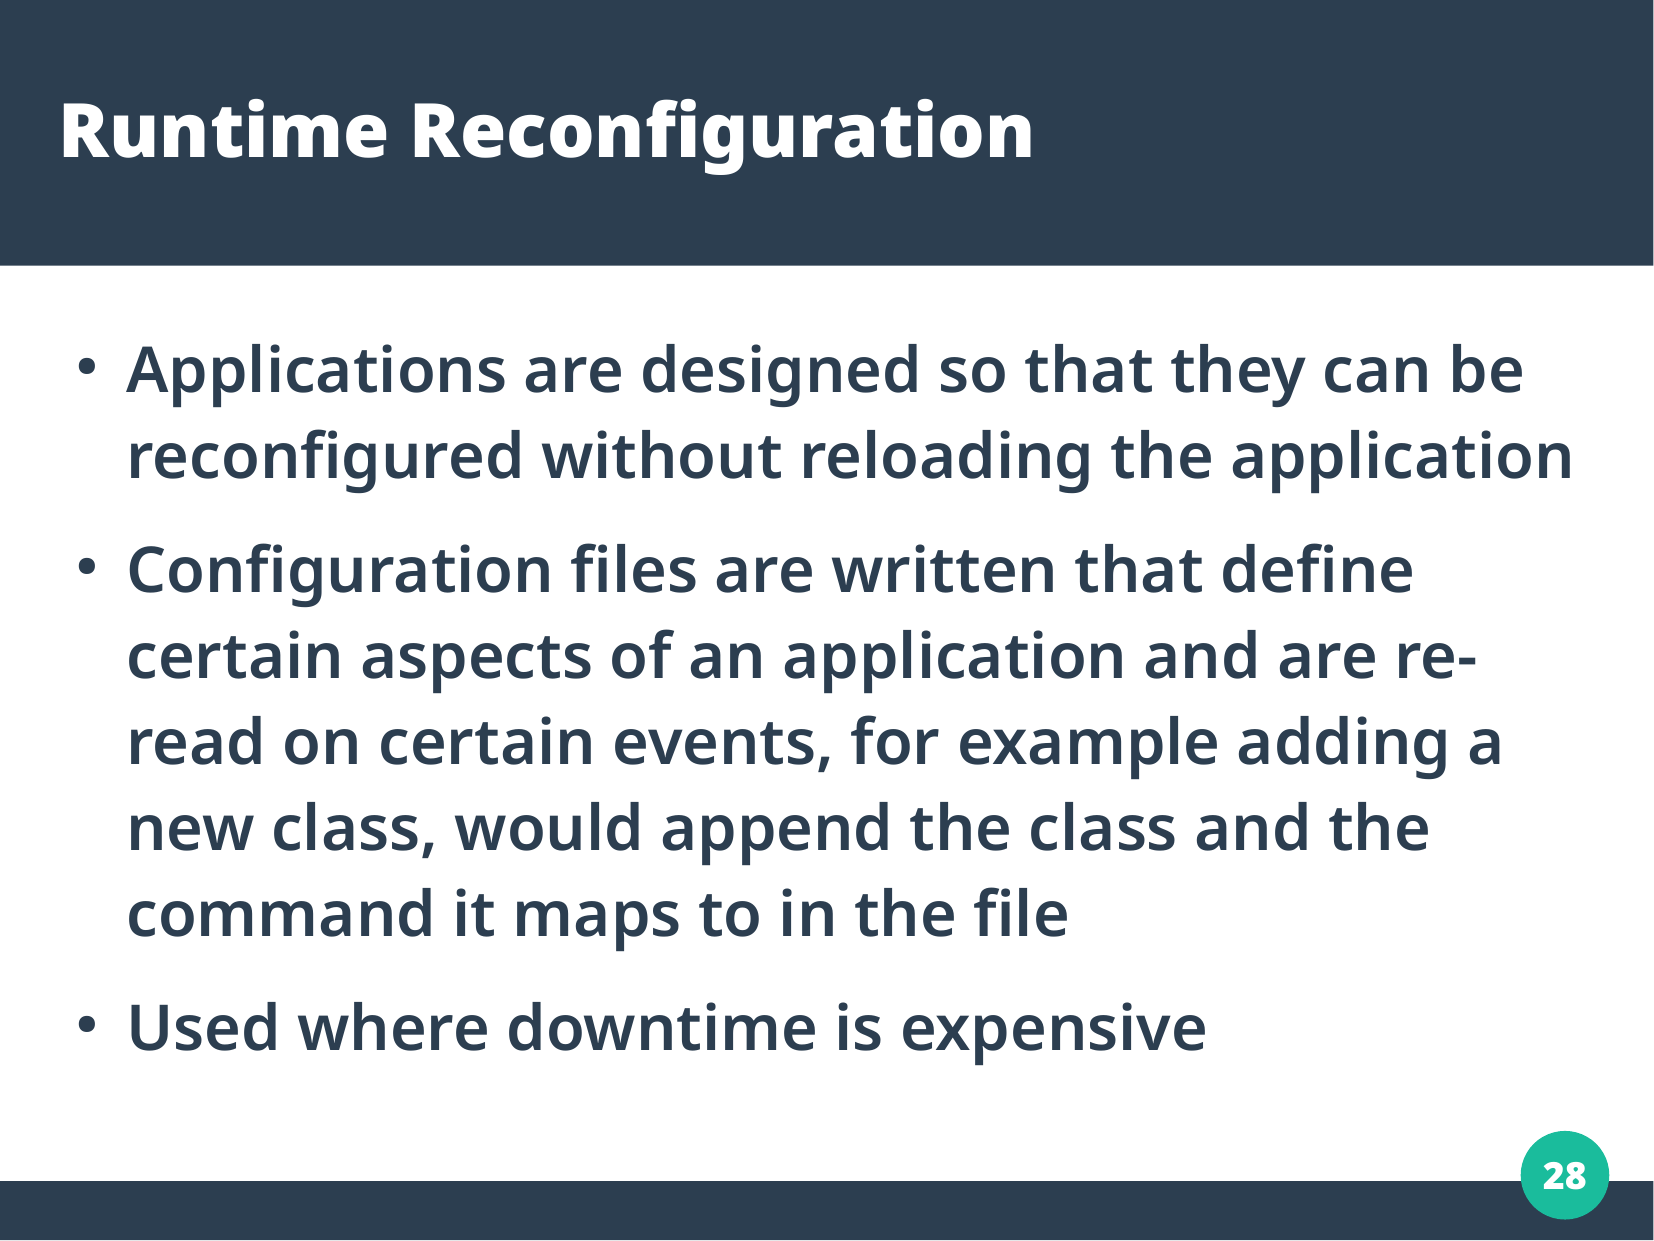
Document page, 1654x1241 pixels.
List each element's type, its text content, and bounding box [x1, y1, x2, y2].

title Runtime Reconfiguration [59, 49, 1595, 207]
list Applications are designed so that they can be reconfigured without reloading the application Configuration files are written that define certain aspects of an application and are re-read on certain events, for example adding a new class, would append the class and the command it maps to in the file Used where downtime is expensive [59, 324, 1595, 1152]
